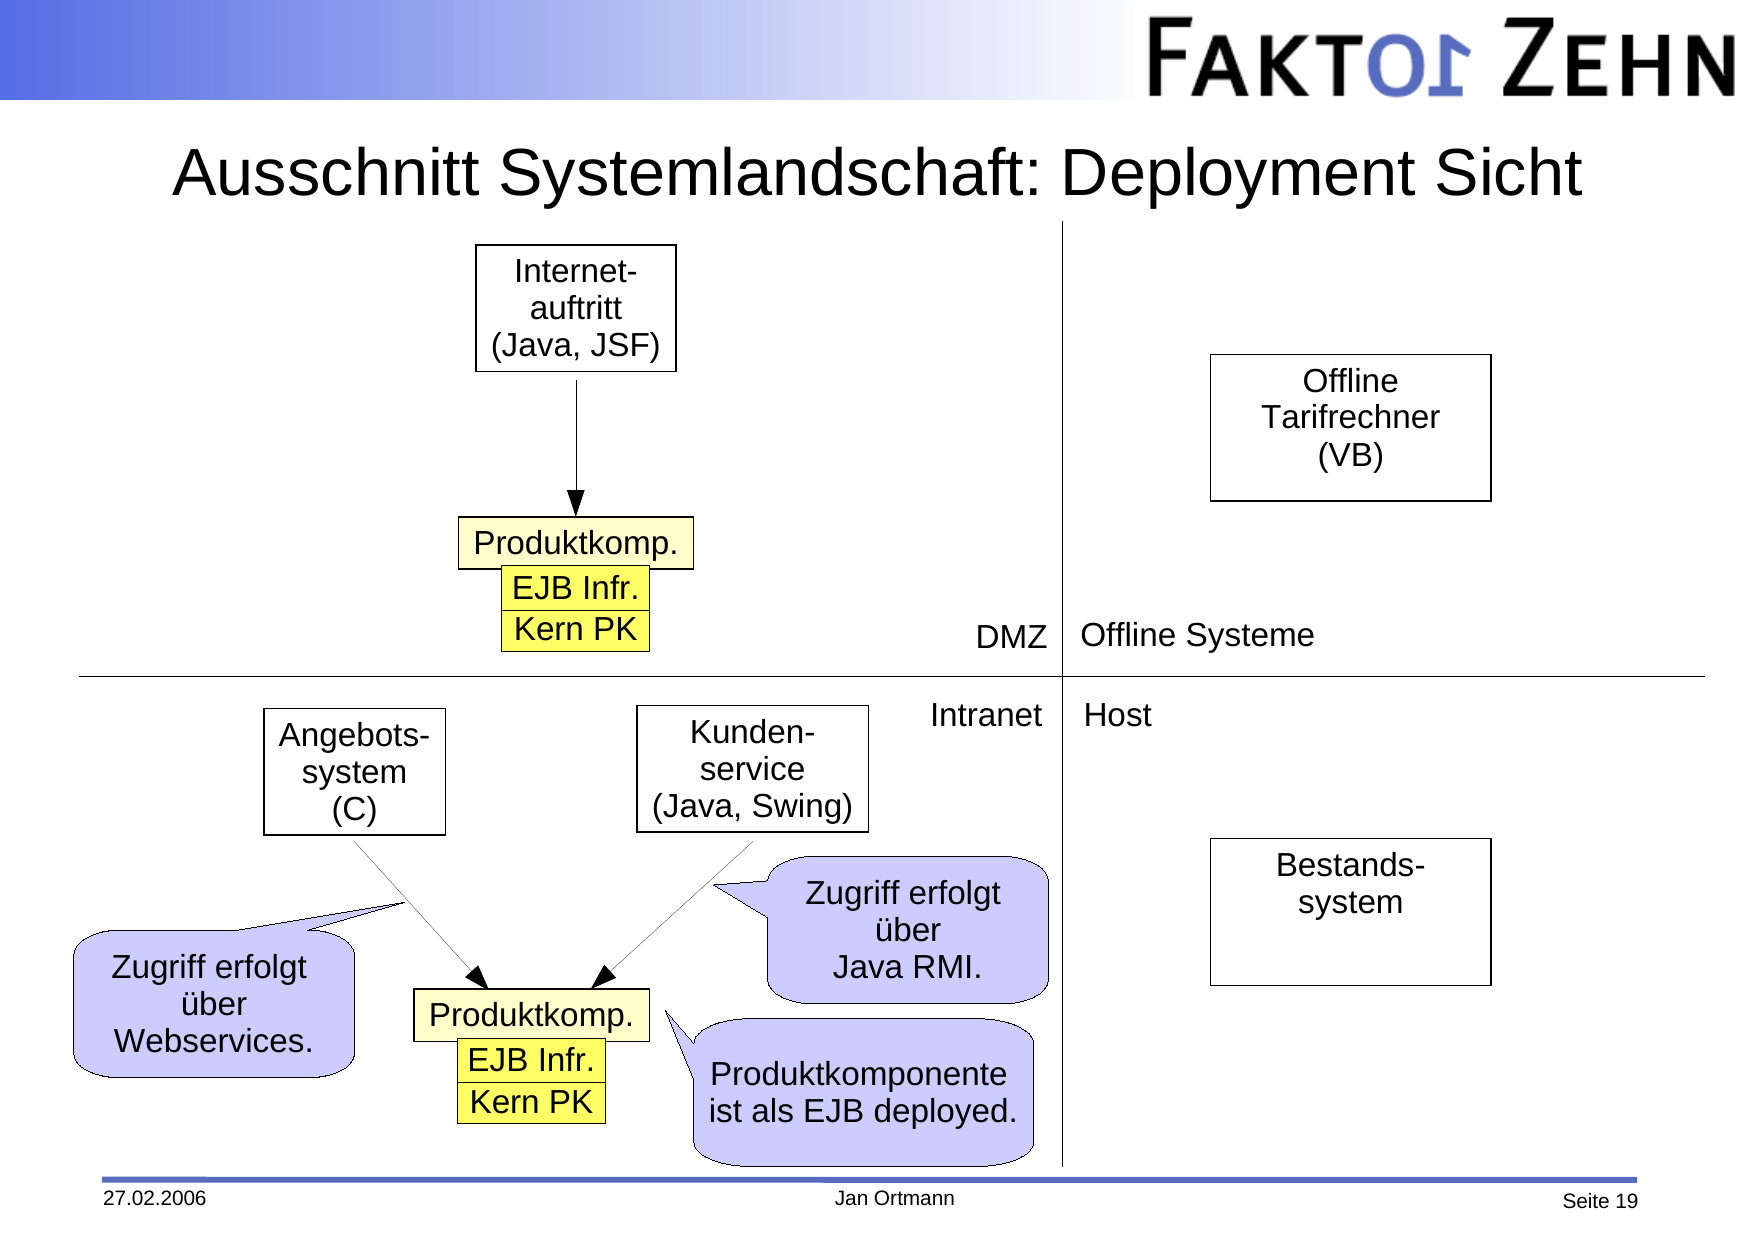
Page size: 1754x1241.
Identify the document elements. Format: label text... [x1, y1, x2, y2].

text_box Zugriff erfolgt über Webservices. [73, 902, 405, 1078]
text_box Intranet [915, 689, 1058, 742]
text_box Produktkomp. [458, 516, 694, 570]
text_box Offline Systeme [1065, 608, 1331, 661]
text_box Offline Tarifrechner (VB) [1210, 354, 1492, 502]
picture [1133, 2, 1749, 105]
text_box EJB Infr. [501, 565, 650, 611]
text_box Bestands- system [1210, 838, 1492, 986]
text_box DMZ [960, 610, 1062, 664]
text_box Kern PK [501, 611, 650, 652]
text_box Angebots- system (C) [263, 708, 446, 836]
text_box Produktkomponente ist als EJB deployed. [665, 1010, 1034, 1167]
text_box Internet- auftritt (Java, JSF) [476, 245, 677, 372]
text_box Zugriff erfolgt über Java RMI. [713, 856, 1049, 1004]
text_box Host [1068, 689, 1167, 742]
title Ausschnitt Systemlandschaft: Deployment Sicht [132, 118, 1625, 227]
text_box Kunden- service (Java, Swing) [636, 705, 869, 833]
text_box Produktkomp. [414, 989, 650, 1042]
text_box Kern PK [457, 1083, 606, 1124]
text_box EJB Infr. [457, 1038, 606, 1083]
